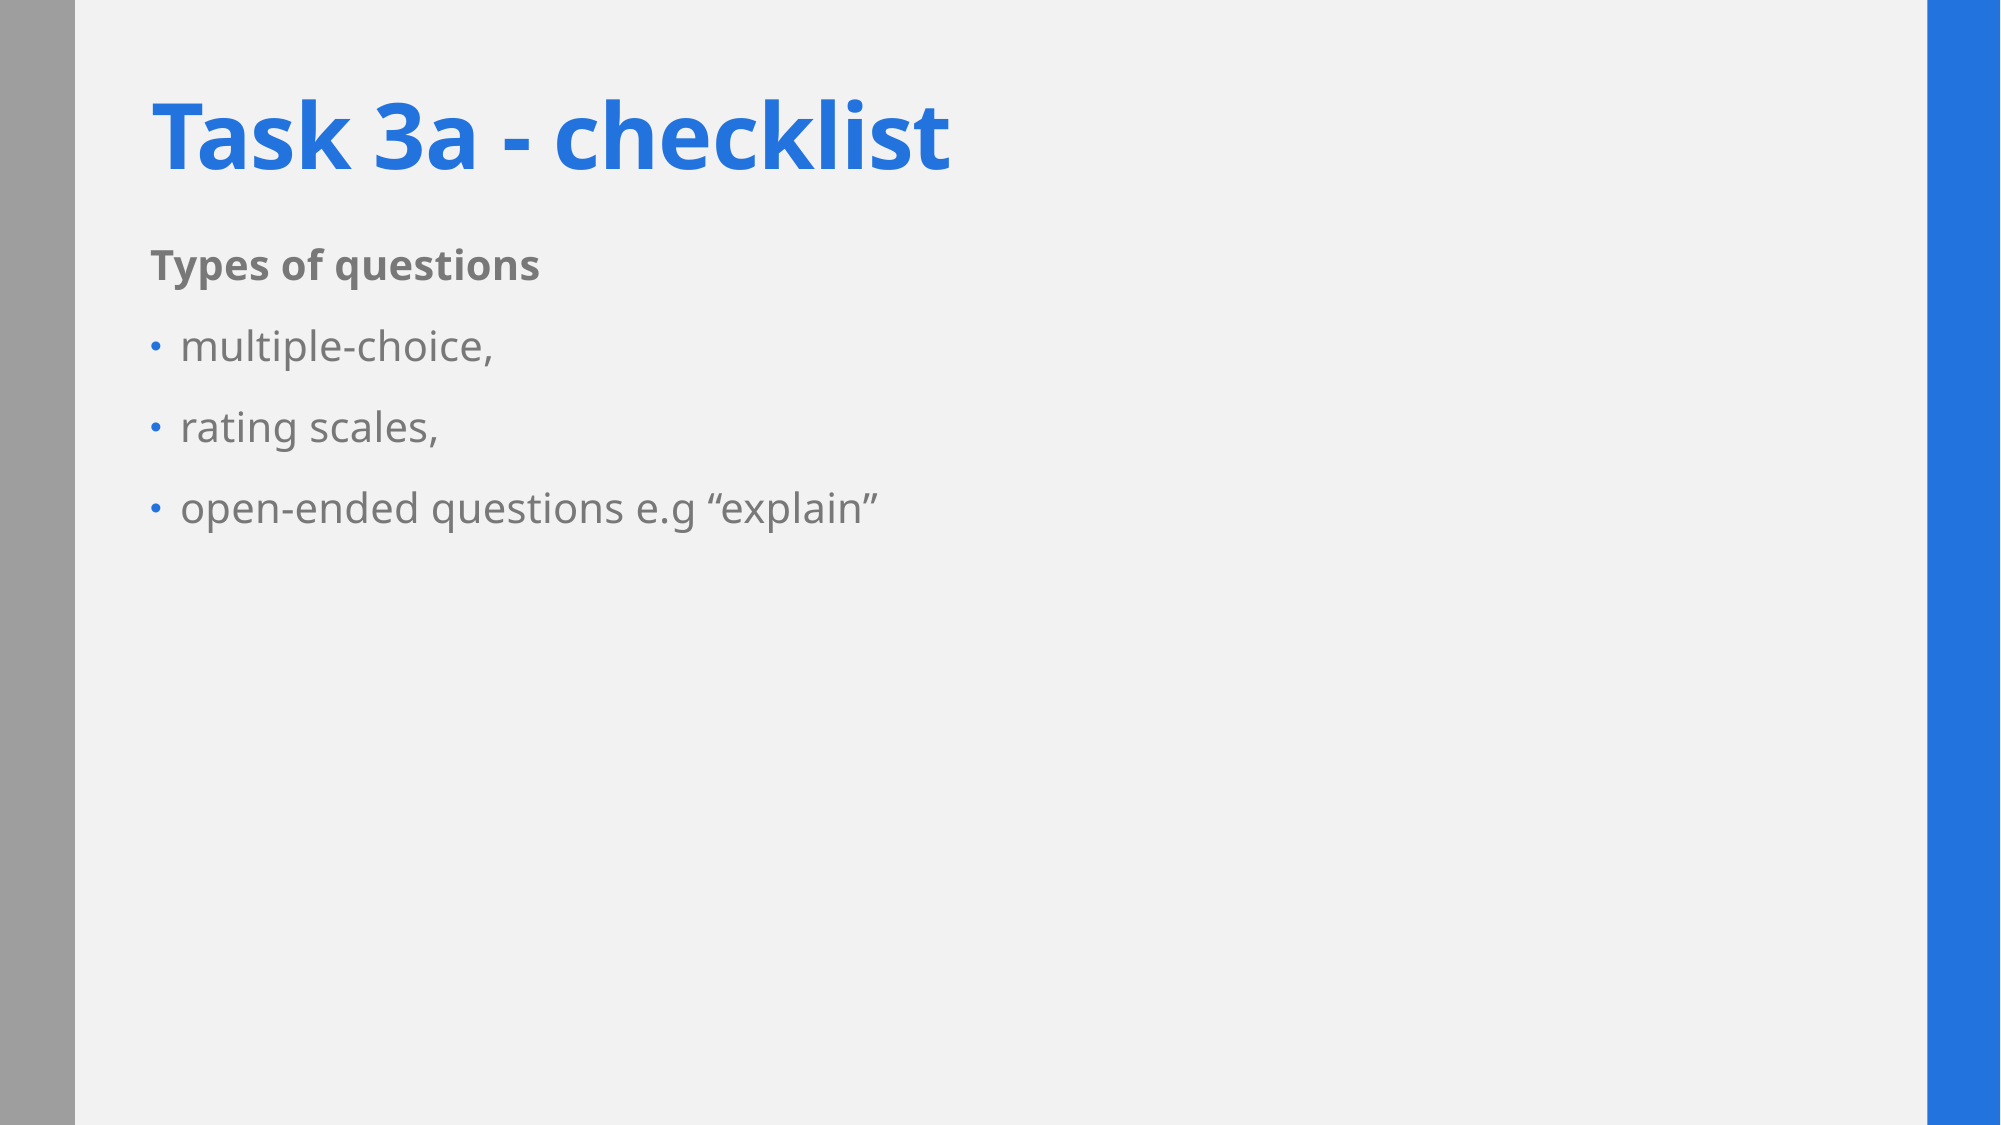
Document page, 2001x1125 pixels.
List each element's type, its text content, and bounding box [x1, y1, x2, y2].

list Task 3a - checklist [151, 78, 1850, 199]
list Types of questions multiple-choice, rating scales, open-ended questions e.g “explain” [150, 235, 1849, 1050]
